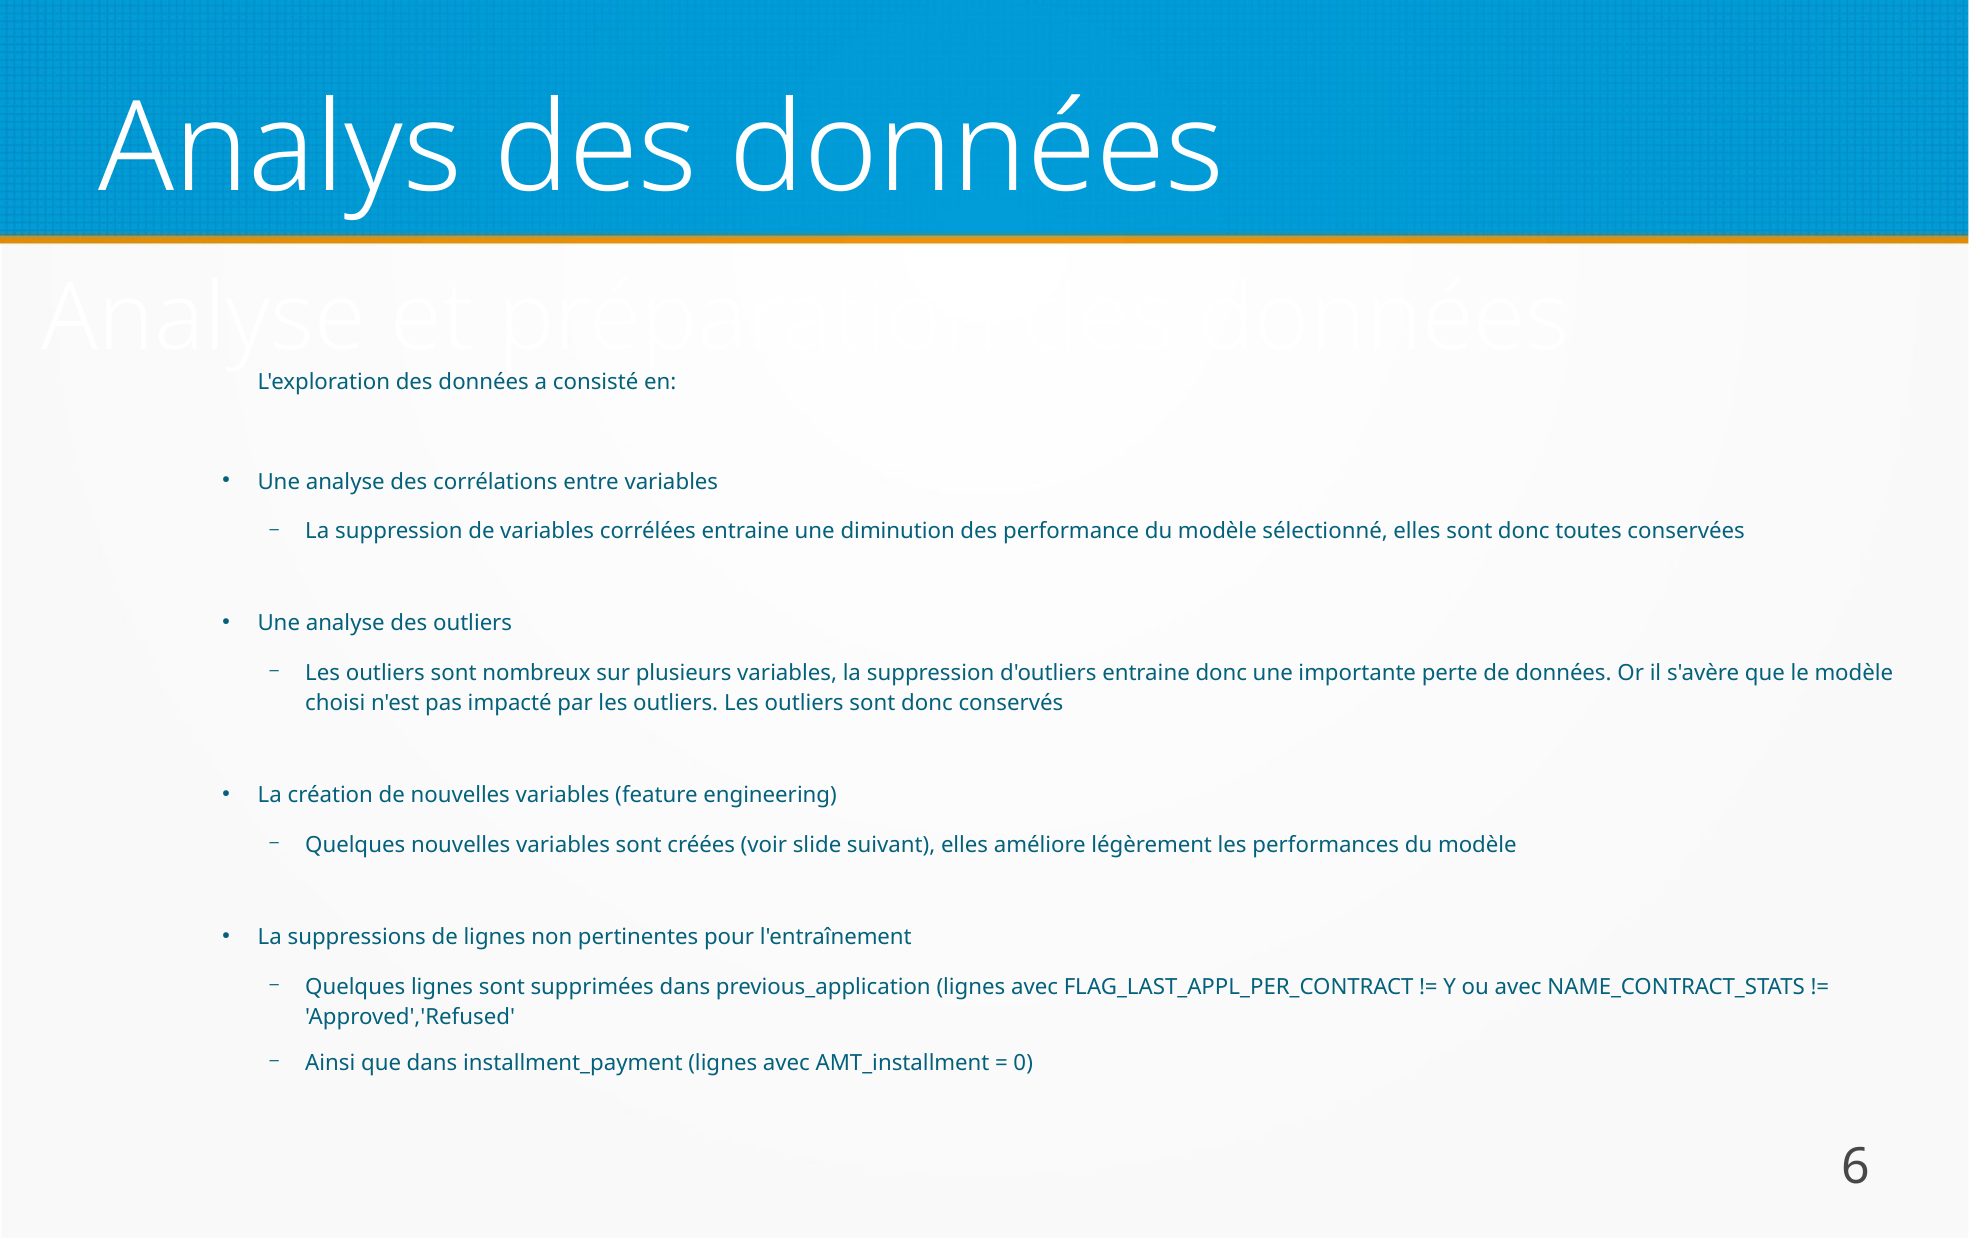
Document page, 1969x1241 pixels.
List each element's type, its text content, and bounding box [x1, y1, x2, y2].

title Analys des données [98, 19, 1870, 227]
picture [0, 233, 1969, 1241]
title Analyse et préparation des données [41, 183, 1766, 377]
list L'exploration des données a consisté en: Une analyse des corrélations entre variables La suppression de variables corrélées entraine une diminution des performance du modèle sélectionné, elles sont donc toutes conservées Une analyse des outliers Les outliers sont nombreux sur plusieurs variables, la suppression d'outliers entraine donc une importante perte de données. Or il s'avère que le modèle choisi n'est pas impacté par les outliers. Les outliers sont donc conservés La création de nouvelles variables (feature engineering) Quelques nouvelles variables sont créées (voir slide suivant), elles améliore légèrement les performances du modèle La suppressions de lignes non pertinentes pour l'entraînement Quelques lignes sont supprimées dans previous_application (lignes avec FLAG_LAST_APPL_PER_CONTRACT != Y ou avec NAME_CONTRACT_STATS != 'Approved','Refused' Ainsi que dans installment_payment (lignes avec AMT_installment = 0) [210, 365, 1926, 1081]
